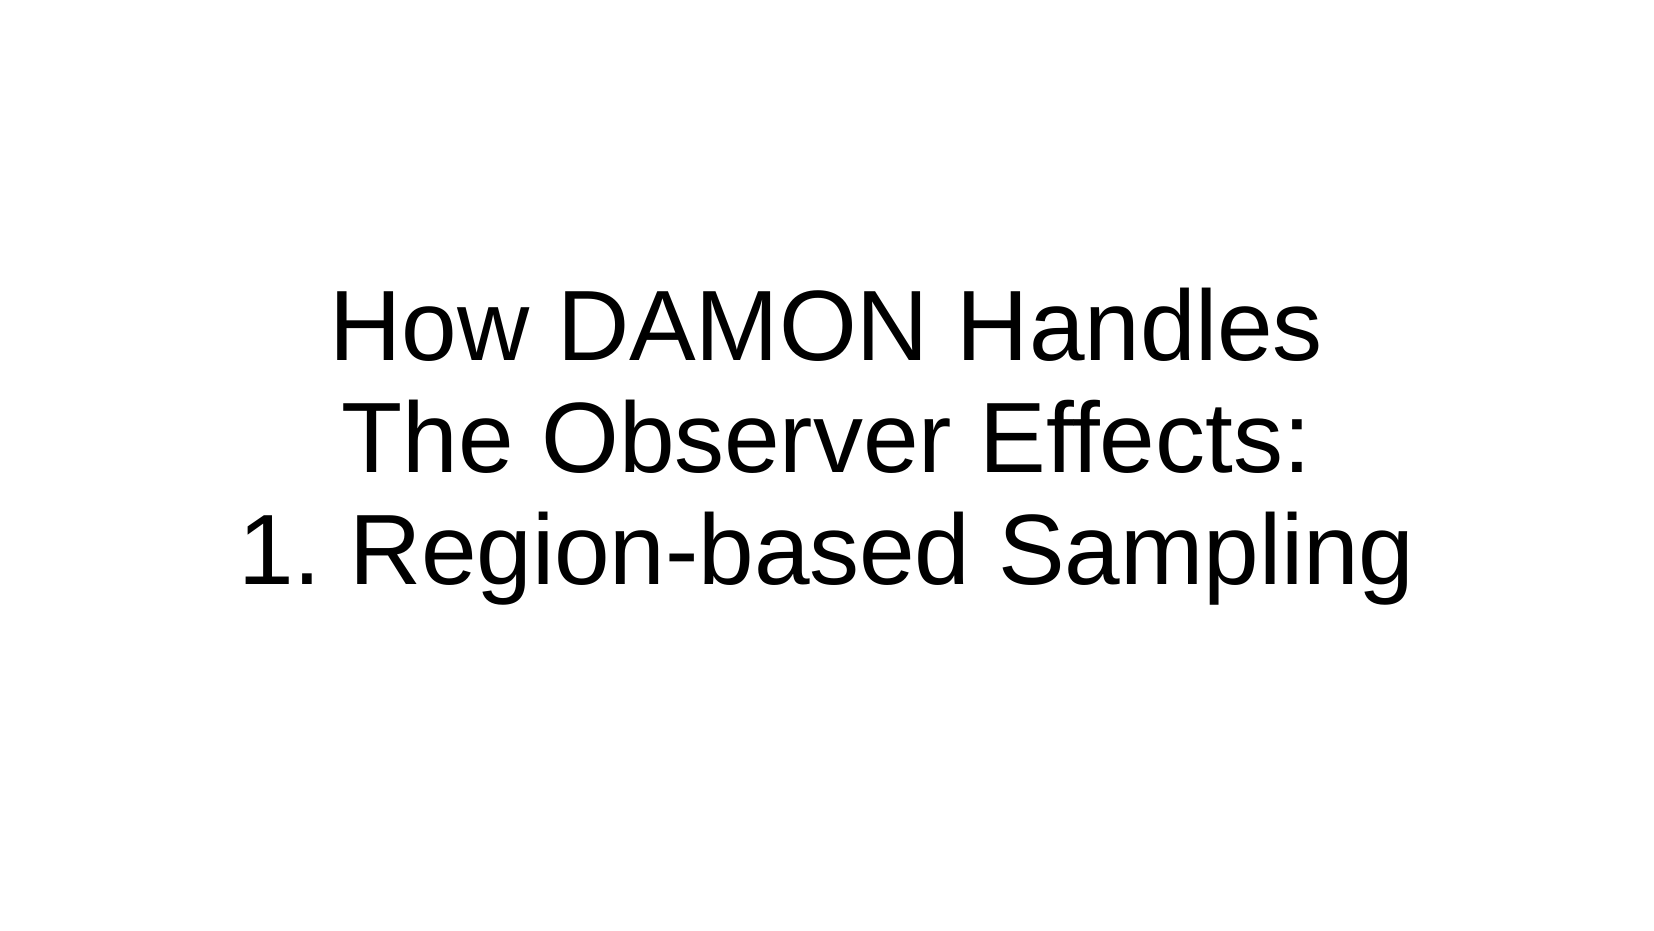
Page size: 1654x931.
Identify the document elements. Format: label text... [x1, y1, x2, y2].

text_box How DAMON Handles The Observer Effects: 1. Region-based Sampling [82, 108, 1571, 767]
